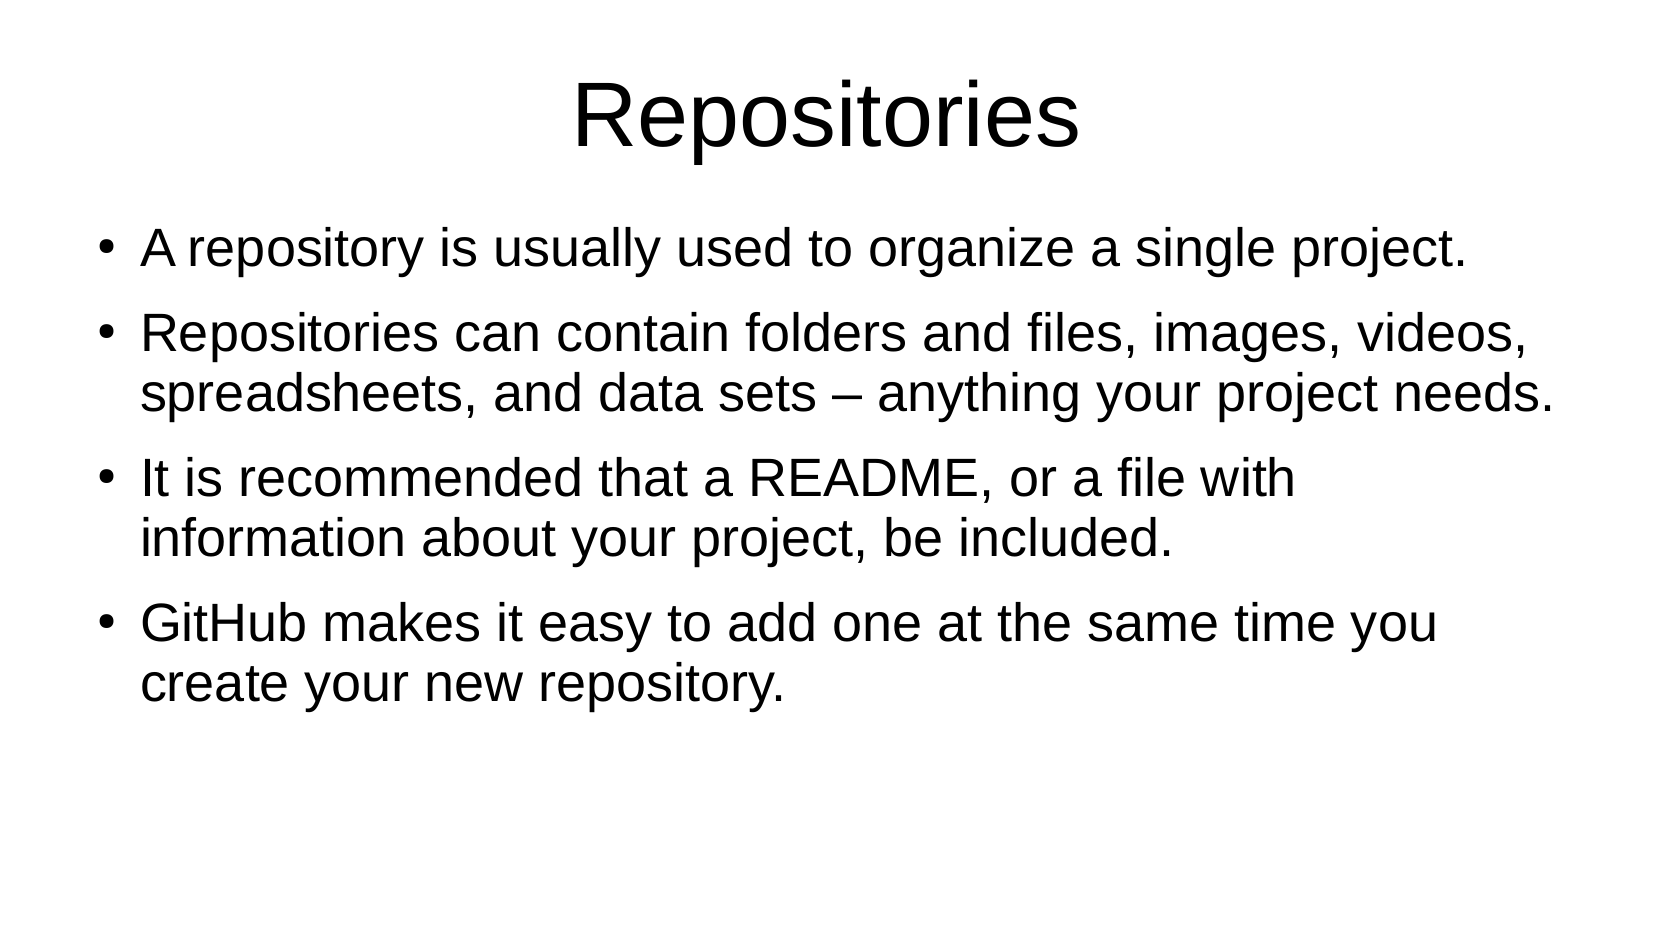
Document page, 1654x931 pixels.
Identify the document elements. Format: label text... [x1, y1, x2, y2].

list A repository is usually used to organize a single project. Repositories can contain folders and files, images, videos, spreadsheets, and data sets – anything your project needs. It is recommended that a README, or a file with information about your project, be included. GitHub makes it easy to add one at the same time you create your new repository. [82, 217, 1571, 758]
title Repositories [82, 37, 1571, 193]
